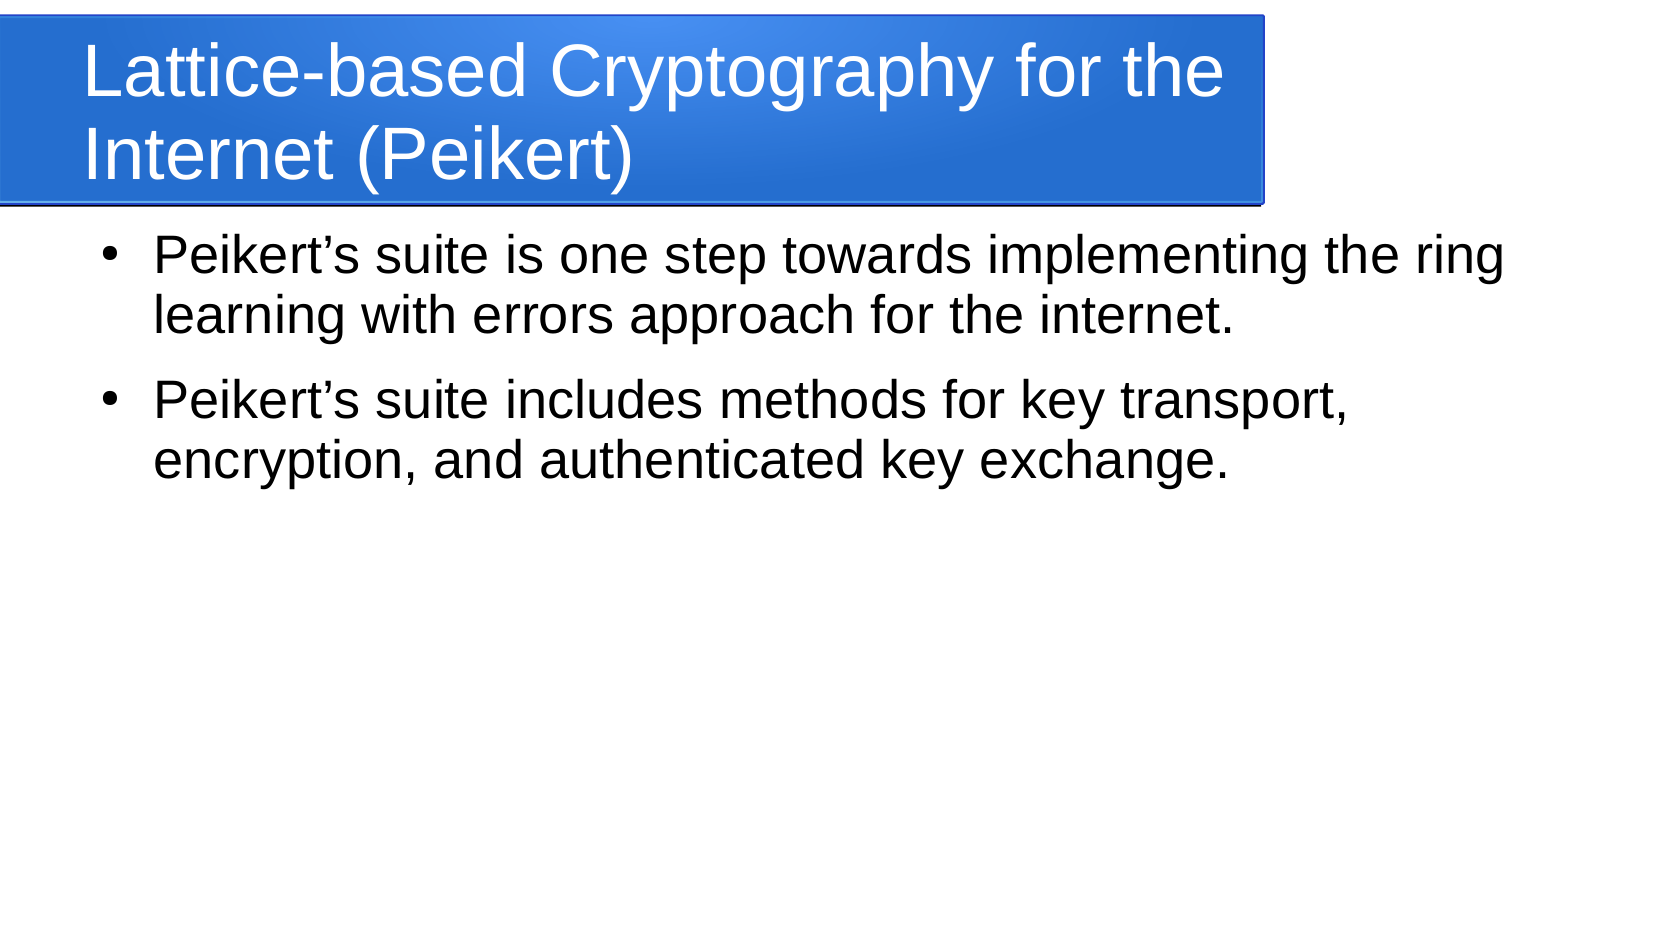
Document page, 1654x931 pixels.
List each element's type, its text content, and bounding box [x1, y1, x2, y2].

list Peikert’s suite is one step towards implementing the ring learning with errors approach for the internet. Peikert’s suite includes methods for key transport, encryption, and authenticated key exchange. [82, 224, 1571, 764]
title Lattice-based Cryptography for the Internet (Peikert) [82, 29, 1235, 196]
